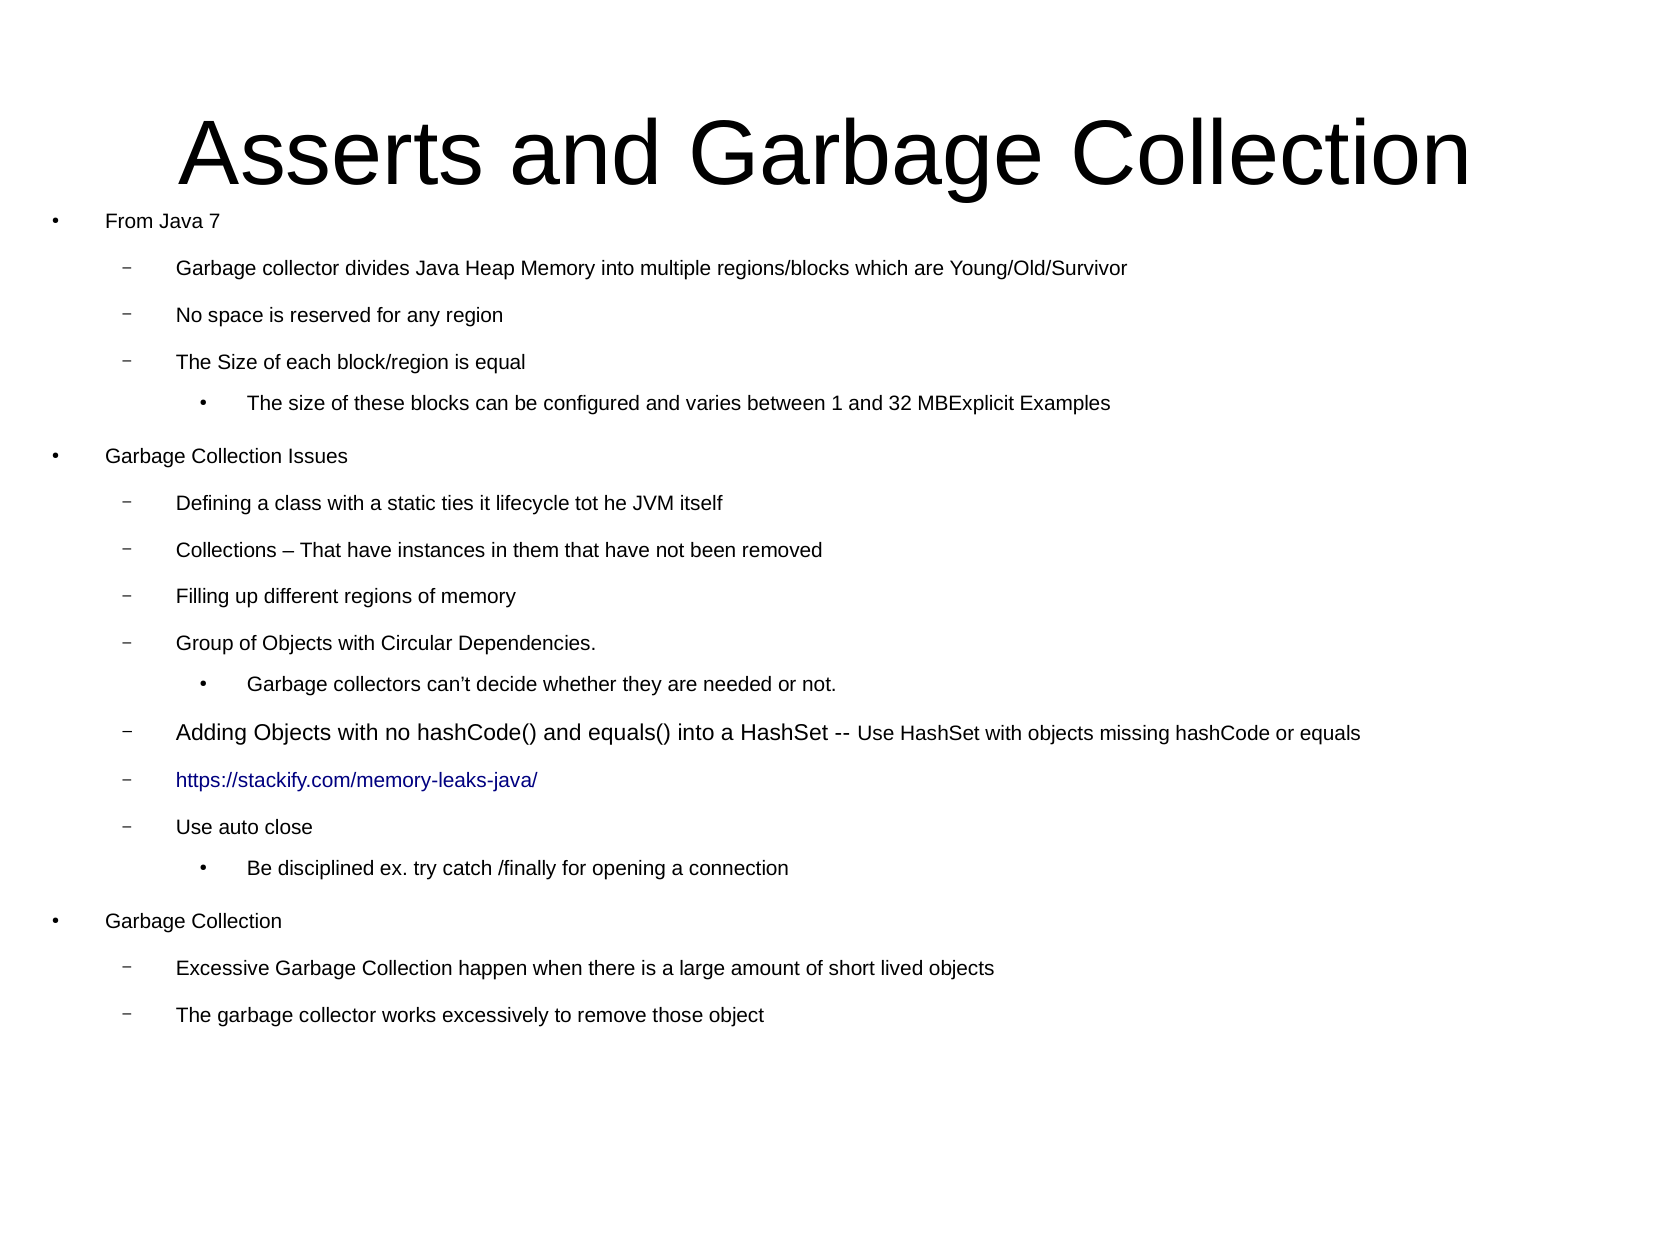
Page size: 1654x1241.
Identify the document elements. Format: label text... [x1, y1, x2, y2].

list From Java 7 Garbage collector divides Java Heap Memory into multiple regions/blocks which are Young/Old/Survivor No space is reserved for any region The Size of each block/region is equal The size of these blocks can be configured and varies between 1 and 32 MBExplicit Examples Garbage Collection Issues Defining a class with a static ties it lifecycle tot he JVM itself Collections – That have instances in them that have not been removed Filling up different regions of memory Group of Objects with Circular Dependencies. Garbage collectors can’t decide whether they are needed or not. Adding Objects with no hashCode() and equals() into a HashSet -- Use HashSet with objects missing hashCode or equals https://stackify.com/memory-leaks-java/ Use auto close Be disciplined ex. try catch /finally for opening a connection Garbage Collection Excessive Garbage Collection happen when there is a large amount of short lived objects The garbage collector works excessively to remove those object [34, 210, 1561, 1120]
title Asserts and Garbage Collection [82, 49, 1571, 257]
